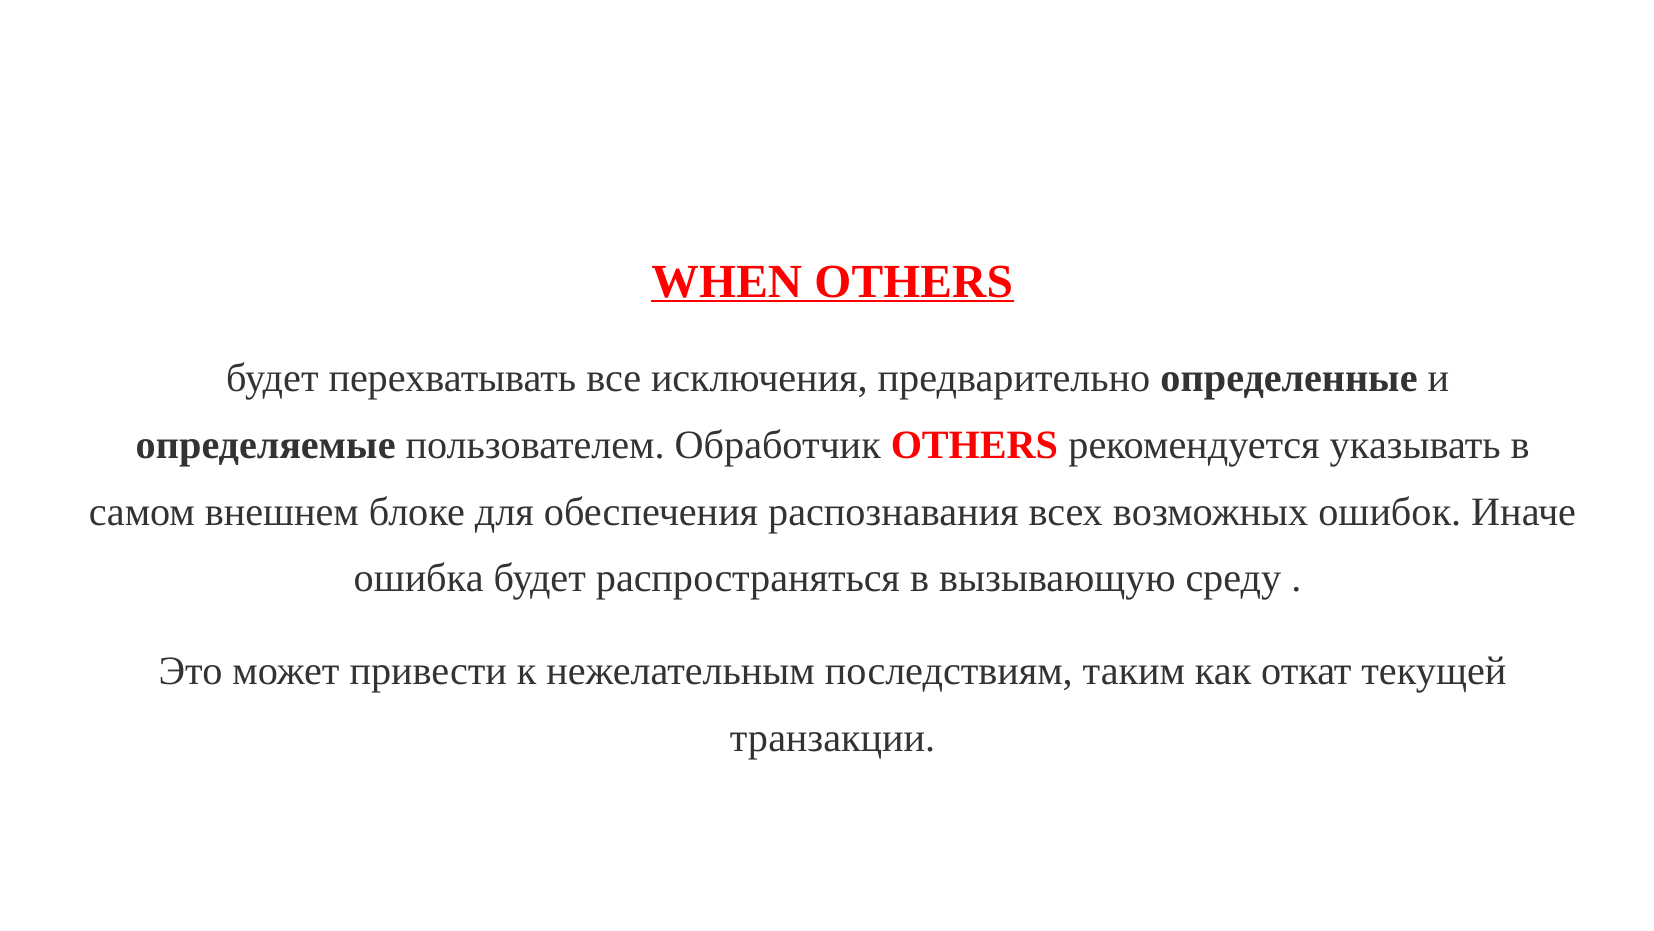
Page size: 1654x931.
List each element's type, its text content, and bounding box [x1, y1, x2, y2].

list WHEN OTHERS будет перехватывать все исключения, предварительно определенные и определяемые пользователем. Обработчик OTHERS рекомендуется указывать в самом внешнем блоке для обеспечения распознавания всех возможных ошибок. Иначе ошибка будет распространяться в вызывающую среду . Это может привести к нежелательным последствиям, таким как откат текущей транзакции. [88, 228, 1577, 768]
